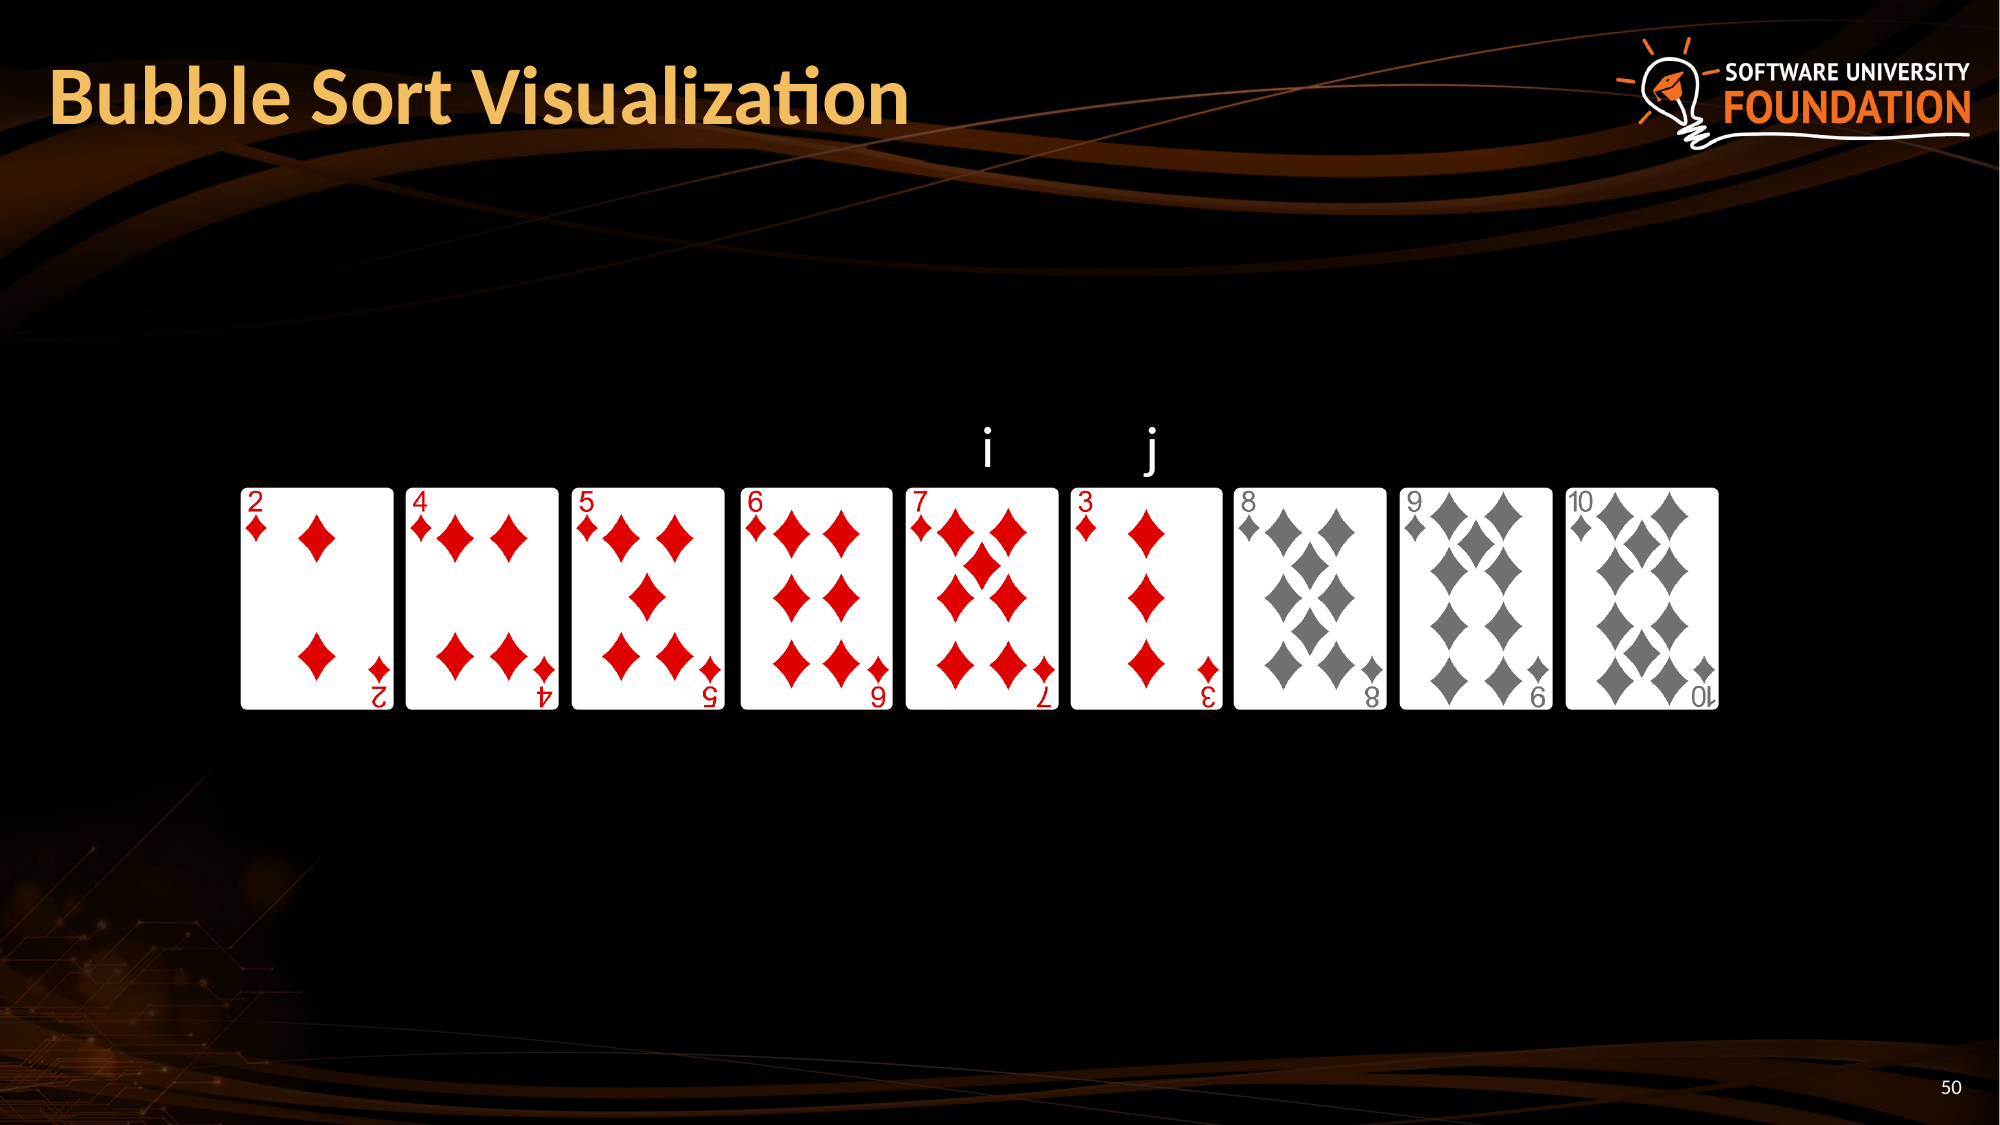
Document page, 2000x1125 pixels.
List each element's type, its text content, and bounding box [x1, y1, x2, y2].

text_box j [1130, 401, 1175, 487]
picture [0, 0, 2000, 1125]
slide_number <number> [1897, 1070, 1968, 1103]
title Bubble Sort Visualization [30, 6, 1602, 189]
text_box i [967, 401, 1011, 487]
